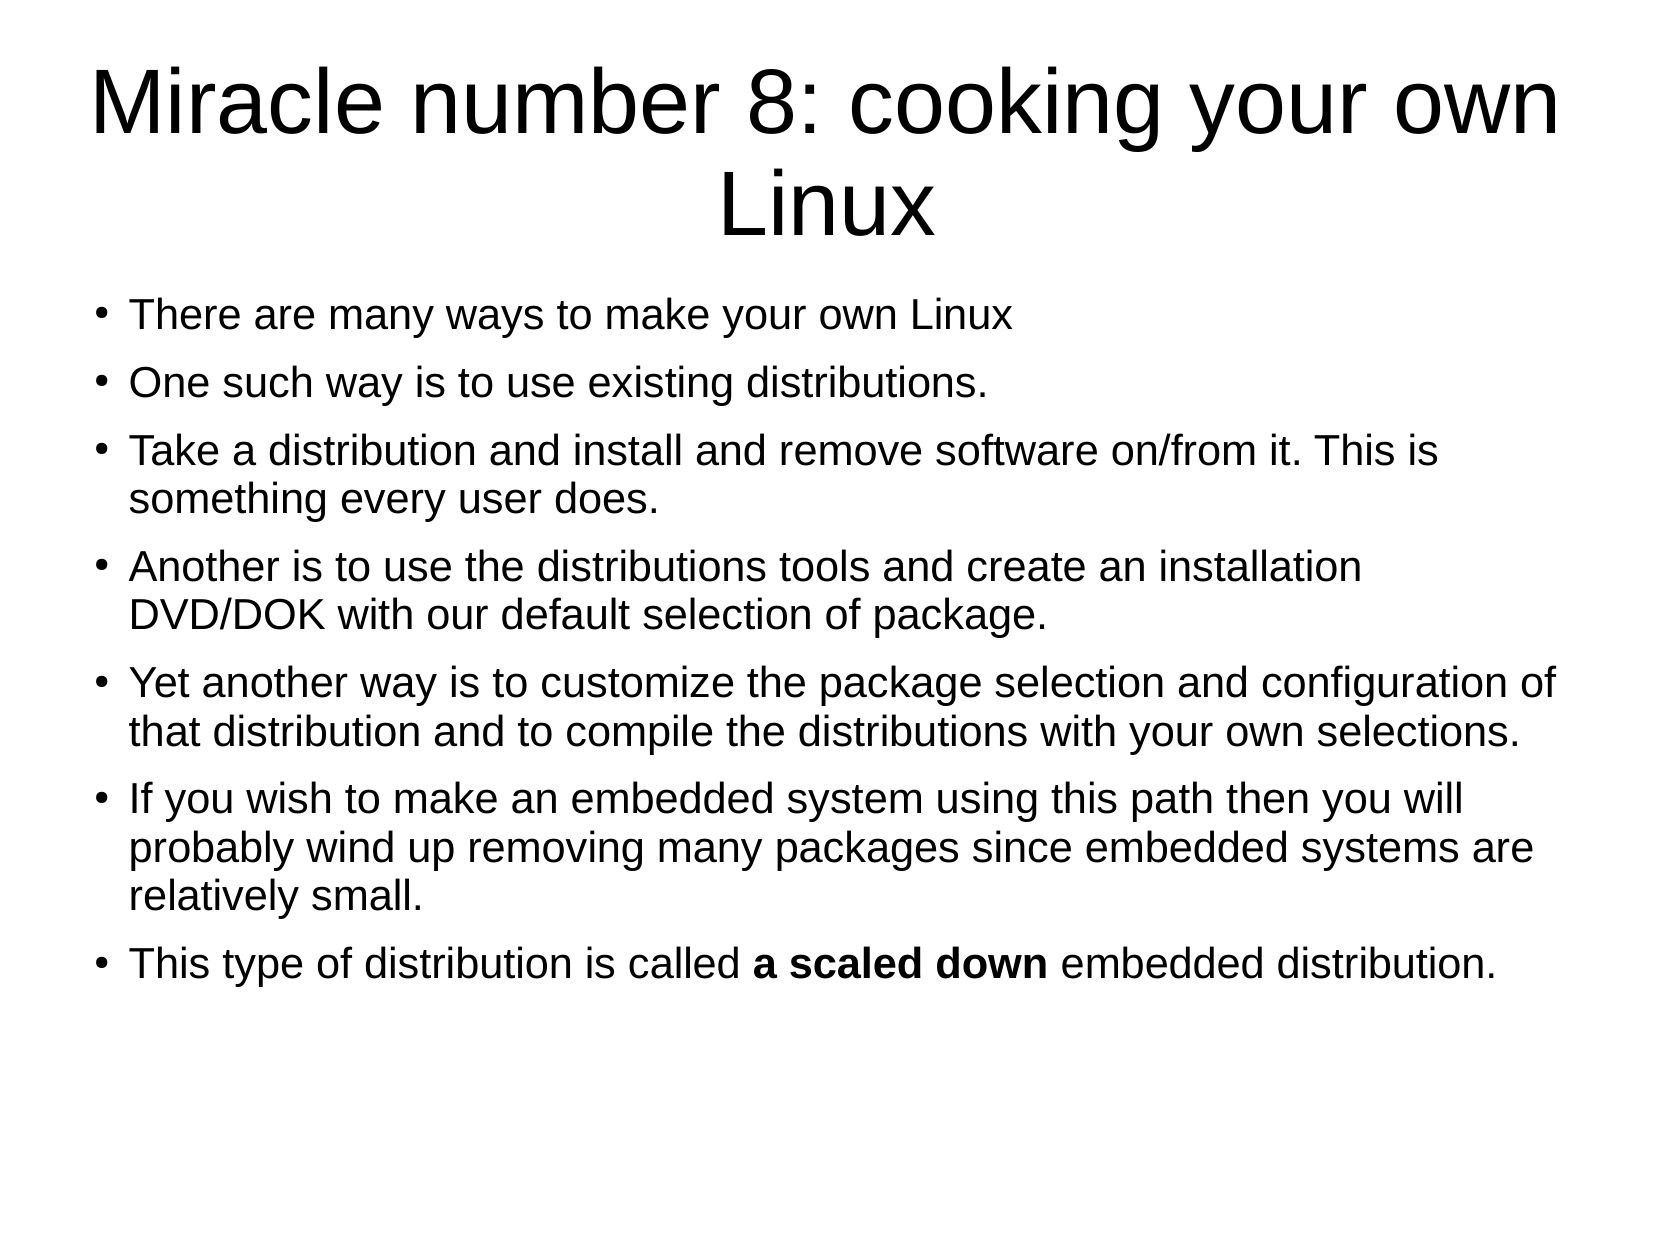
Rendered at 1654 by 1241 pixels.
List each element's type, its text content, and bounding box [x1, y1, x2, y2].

list There are many ways to make your own Linux One such way is to use existing distributions. Take a distribution and install and remove software on/from it. This is something every user does. Another is to use the distributions tools and create an installation DVD/DOK with our default selection of package. Yet another way is to customize the package selection and configuration of that distribution and to compile the distributions with your own selections. If you wish to make an embedded system using this path then you will probably wind up removing many packages since embedded systems are relatively small. This type of distribution is called a scaled down embedded distribution. [82, 290, 1571, 1010]
title Miracle number 8: cooking your own Linux [82, 49, 1571, 257]
